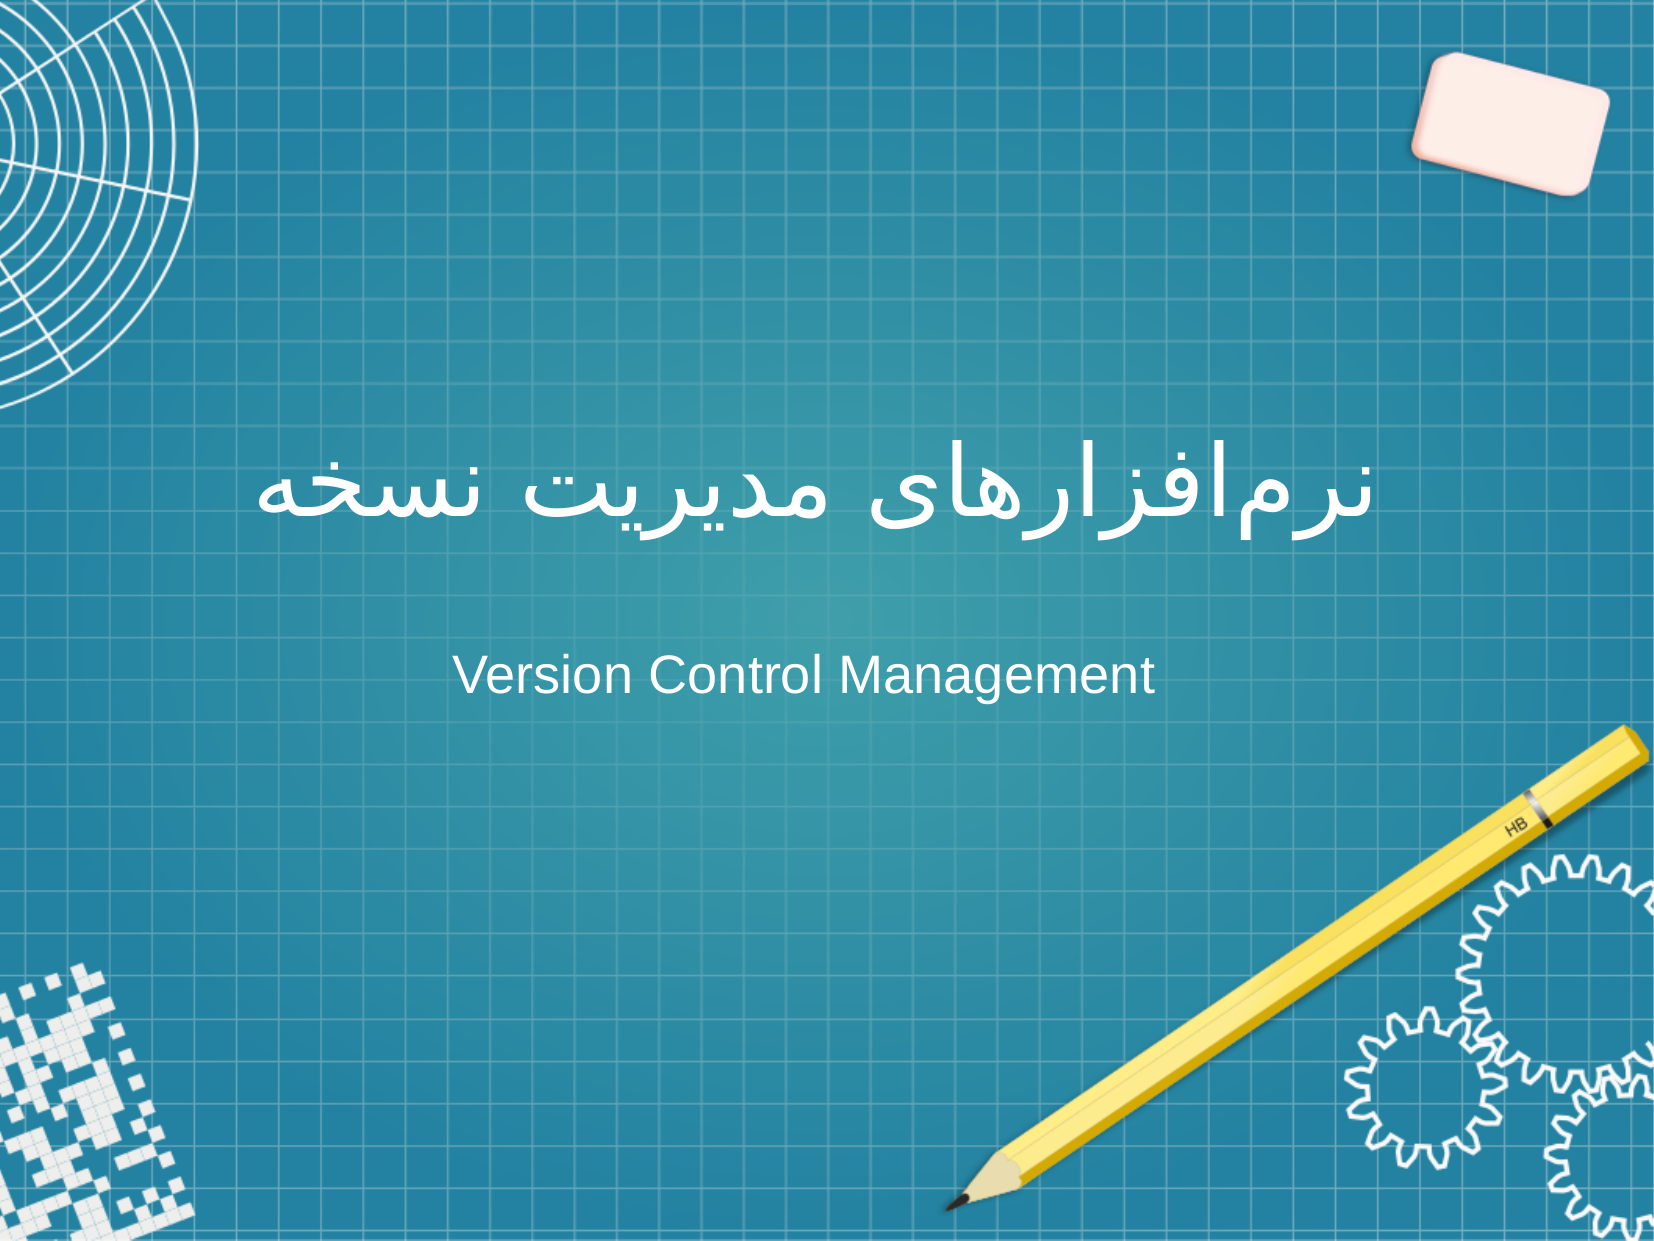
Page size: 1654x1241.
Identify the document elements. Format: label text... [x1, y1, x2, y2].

picture [0, 0, 1654, 1241]
subtitle Version Control Management [60, 600, 1549, 751]
title نرم‌افزارهای مدیریت نسخه [71, 375, 1561, 588]
